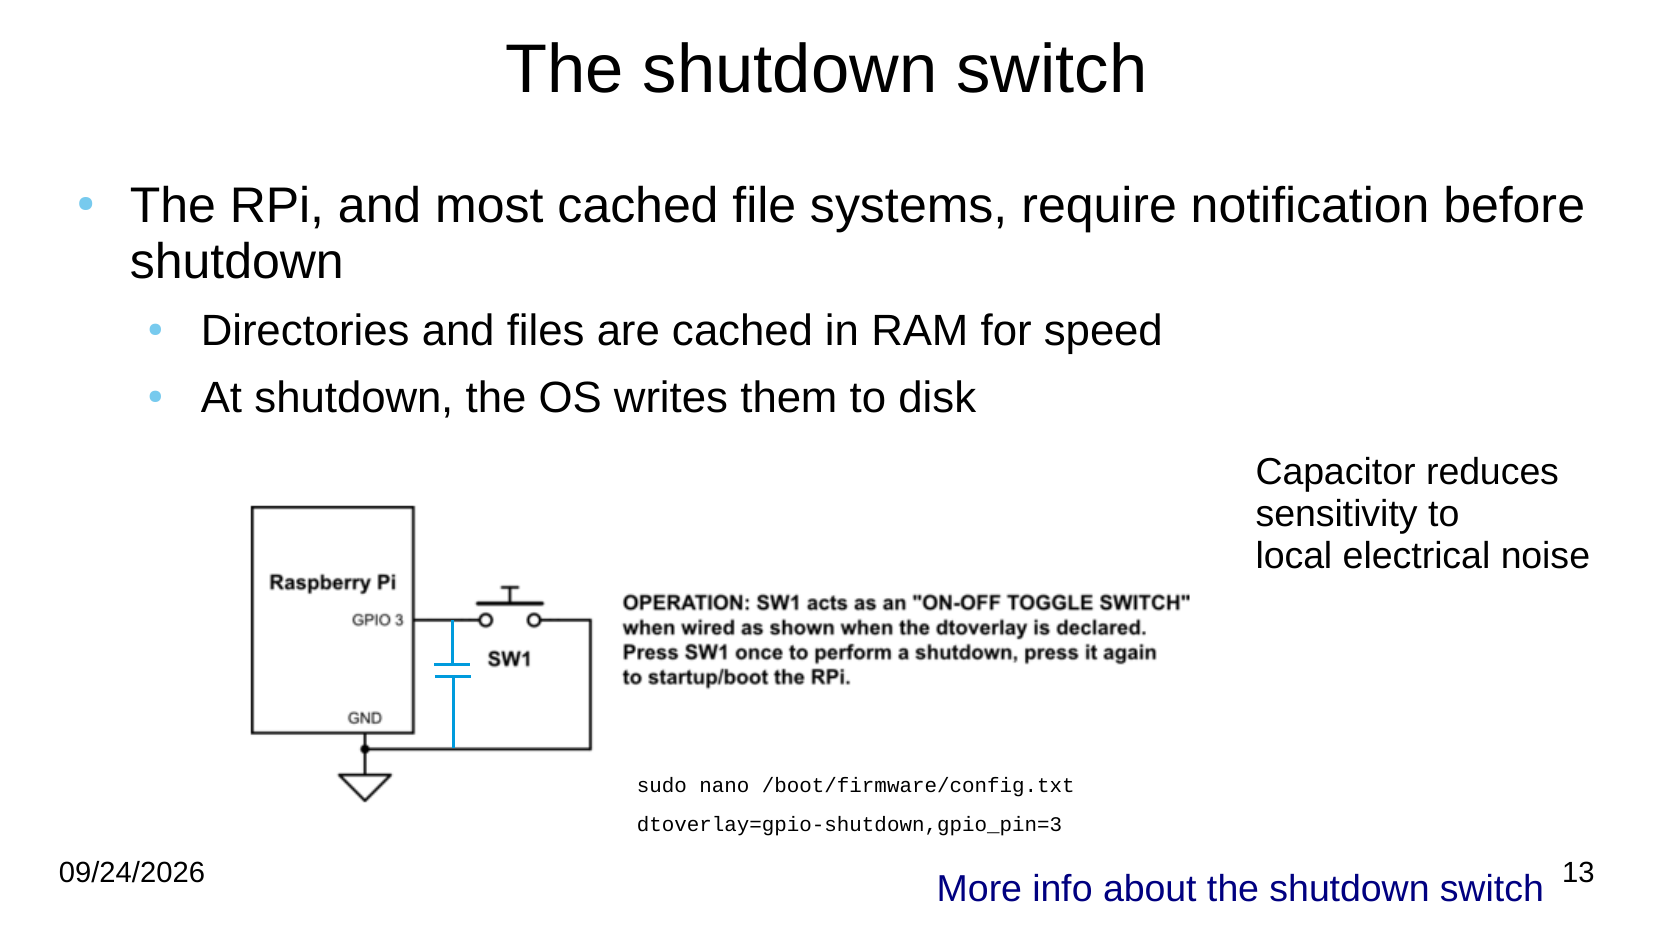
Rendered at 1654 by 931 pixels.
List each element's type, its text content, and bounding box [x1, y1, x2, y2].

text_box dtoverlay=gpio-shutdown,gpio_pin=3 [622, 806, 1088, 845]
text_box More info about the shutdown switch [921, 860, 1561, 917]
text_box Capacitor reduces sensitivity to local electrical noise [1240, 442, 1607, 584]
title The shutdown switch [59, 29, 1595, 108]
text_box sudo nano /boot/firmware/config.txt [622, 767, 1150, 806]
picture [234, 489, 1196, 807]
list The RPi, and most cached file systems, require notification before shutdown Directories and files are cached in RAM for speed At shutdown, the OS writes them to disk [59, 177, 1595, 768]
